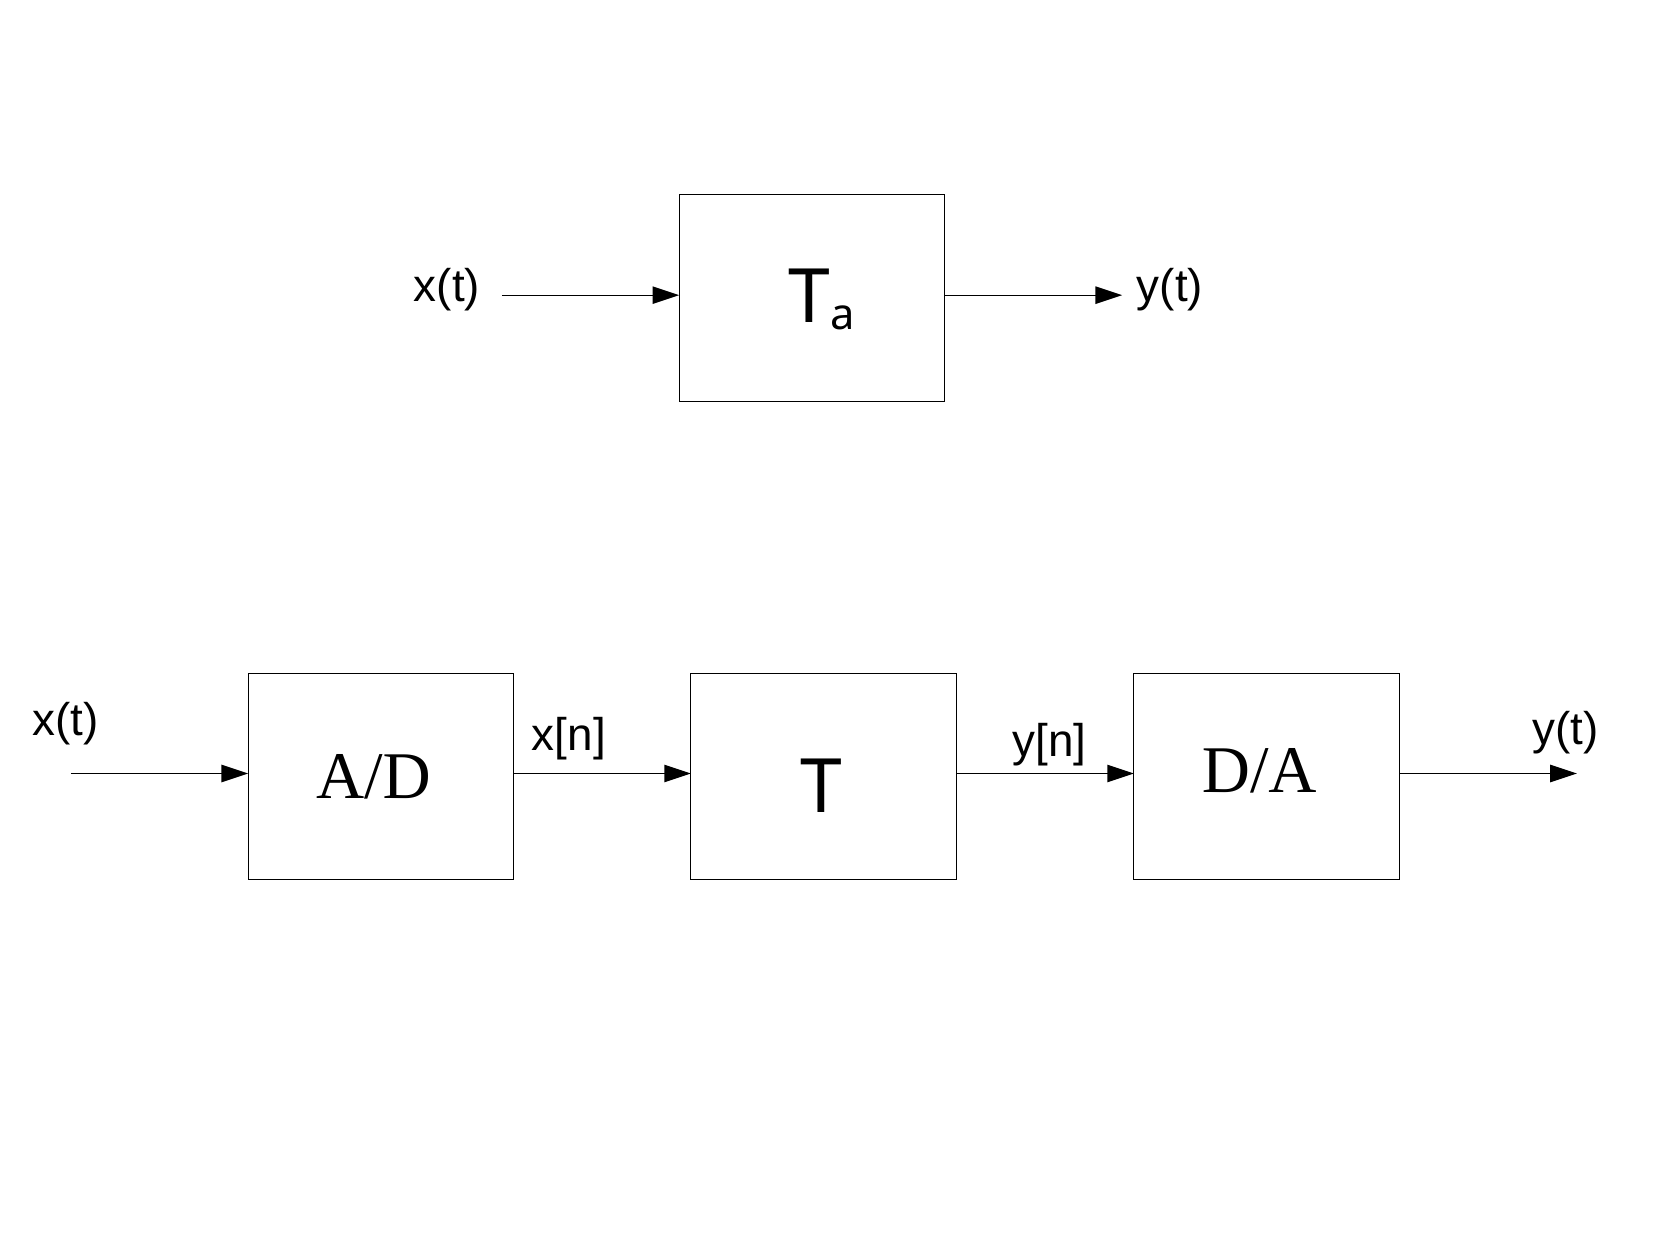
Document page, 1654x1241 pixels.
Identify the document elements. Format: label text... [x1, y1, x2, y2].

text_box y(t) [1517, 695, 1625, 762]
text_box D/A [1187, 725, 1383, 815]
text_box Ta [773, 235, 890, 354]
text_box x[n] [517, 701, 633, 768]
text_box y(t) [1122, 252, 1230, 319]
text_box T [785, 725, 902, 823]
text_box A/D [301, 731, 485, 821]
text_box x(t) [399, 252, 502, 319]
text_box x(t) [17, 686, 121, 765]
text_box y[n] [998, 707, 1106, 774]
